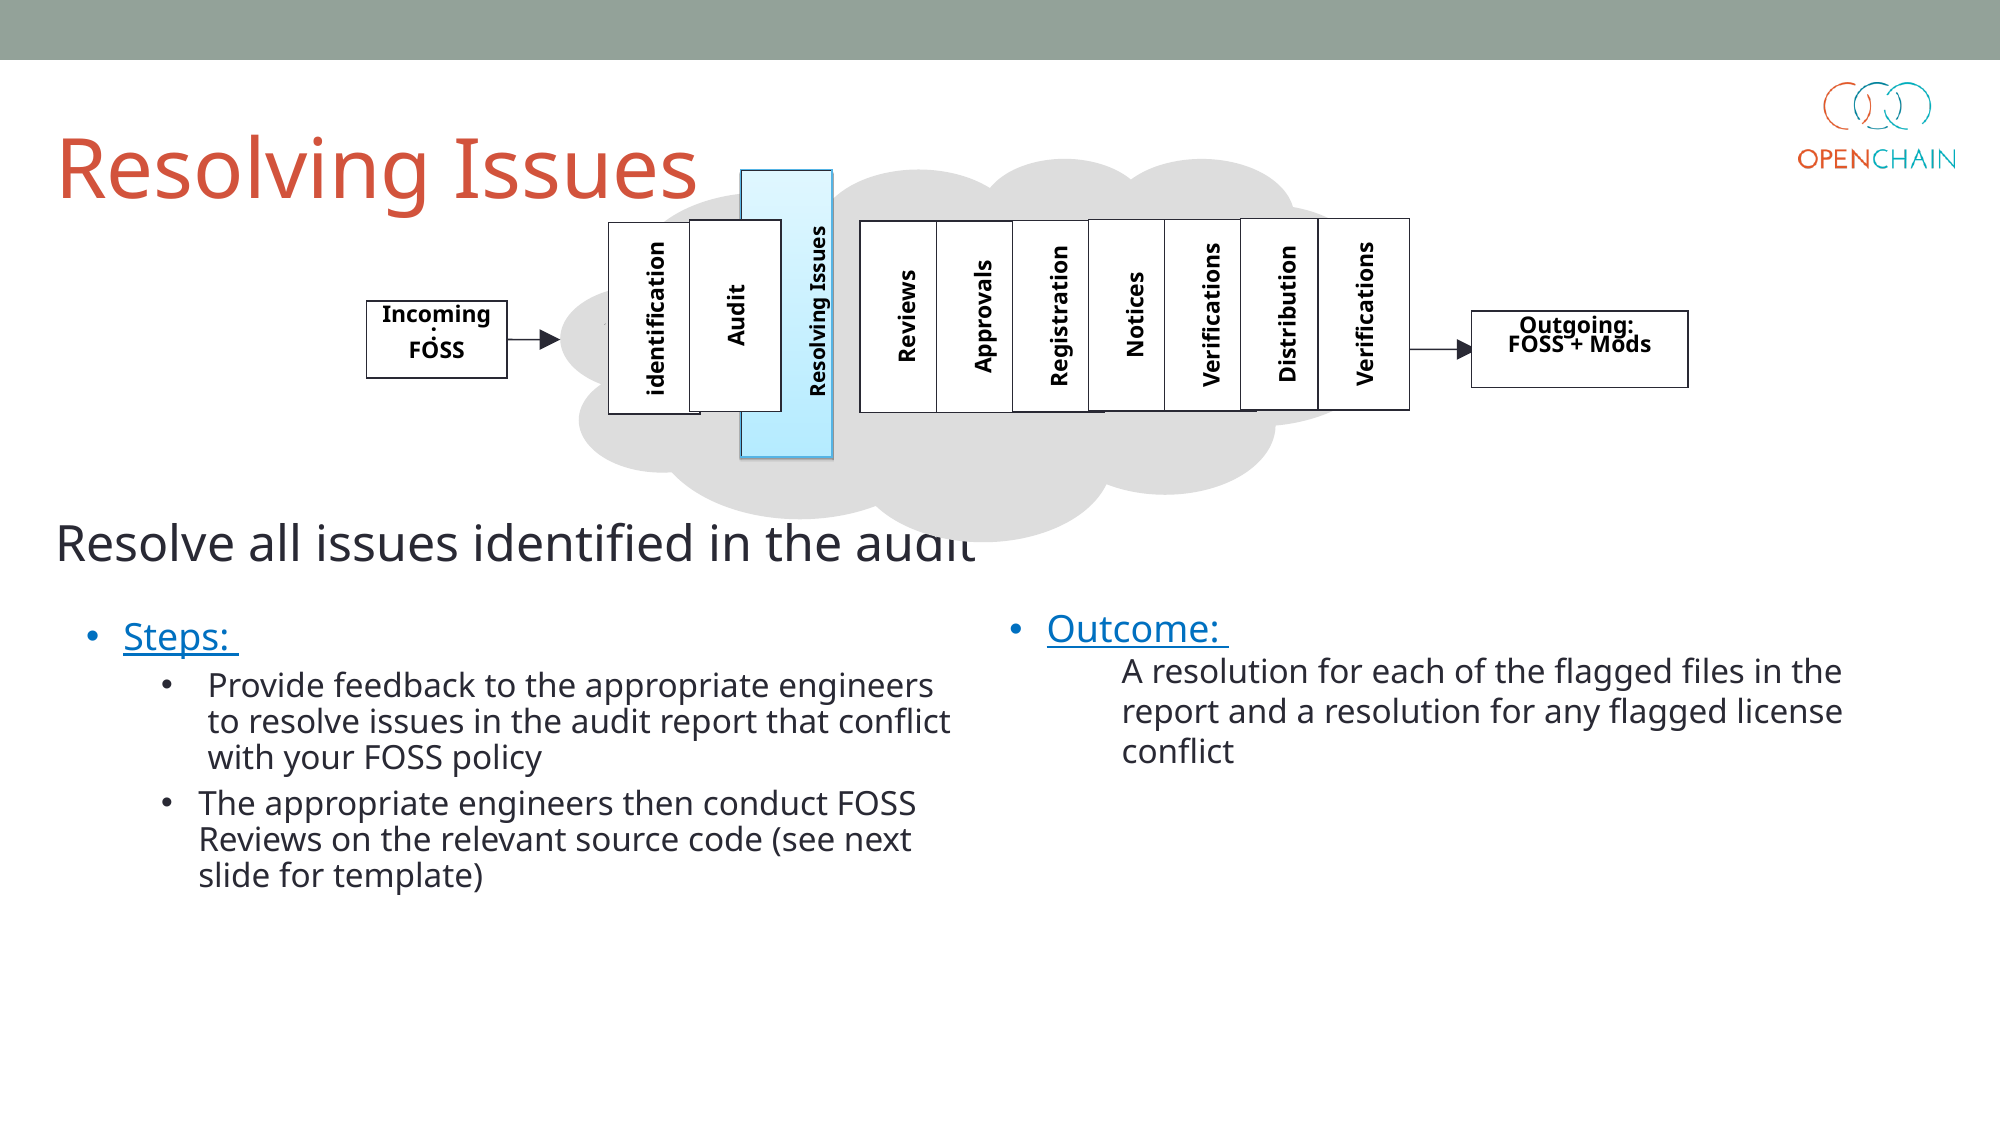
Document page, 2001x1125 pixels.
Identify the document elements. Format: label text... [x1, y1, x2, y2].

text_box Resolving Issues [40, 84, 1841, 247]
text_box Incoming: FOSS [366, 301, 507, 378]
text_box Resolve all issues identified in the audit [40, 503, 1229, 580]
text_box Outcome: A resolution for each of the flagged files in the report and a resolution for any flagged license conflict [994, 602, 1898, 981]
text_box Audit [689, 219, 781, 412]
text_box Reviews [860, 221, 936, 413]
text_box Resolving Issues [771, 168, 863, 456]
text_box Verifications [1318, 218, 1410, 411]
text_box Verifications [1164, 219, 1257, 412]
text_box identification [608, 222, 701, 415]
text_box [560, 290, 1333, 543]
text_box Registration [1012, 220, 1088, 412]
text_box Notices [1088, 219, 1164, 412]
text_box [863, 158, 1329, 221]
text_box [663, 169, 771, 222]
text_box Distribution [1240, 218, 1318, 411]
text_box Approvals [936, 221, 1029, 413]
text_box Steps: Provide feedback to the appropriate engineers to resolve issues in the audit report that conflict with your FOSS policy The appropriate engineers then conduct FOSS Reviews on the relevant source code (see next slide for template) [71, 610, 980, 1040]
text_box Outgoing: FOSS + Mods [1471, 310, 1688, 388]
picture [1798, 82, 1955, 169]
